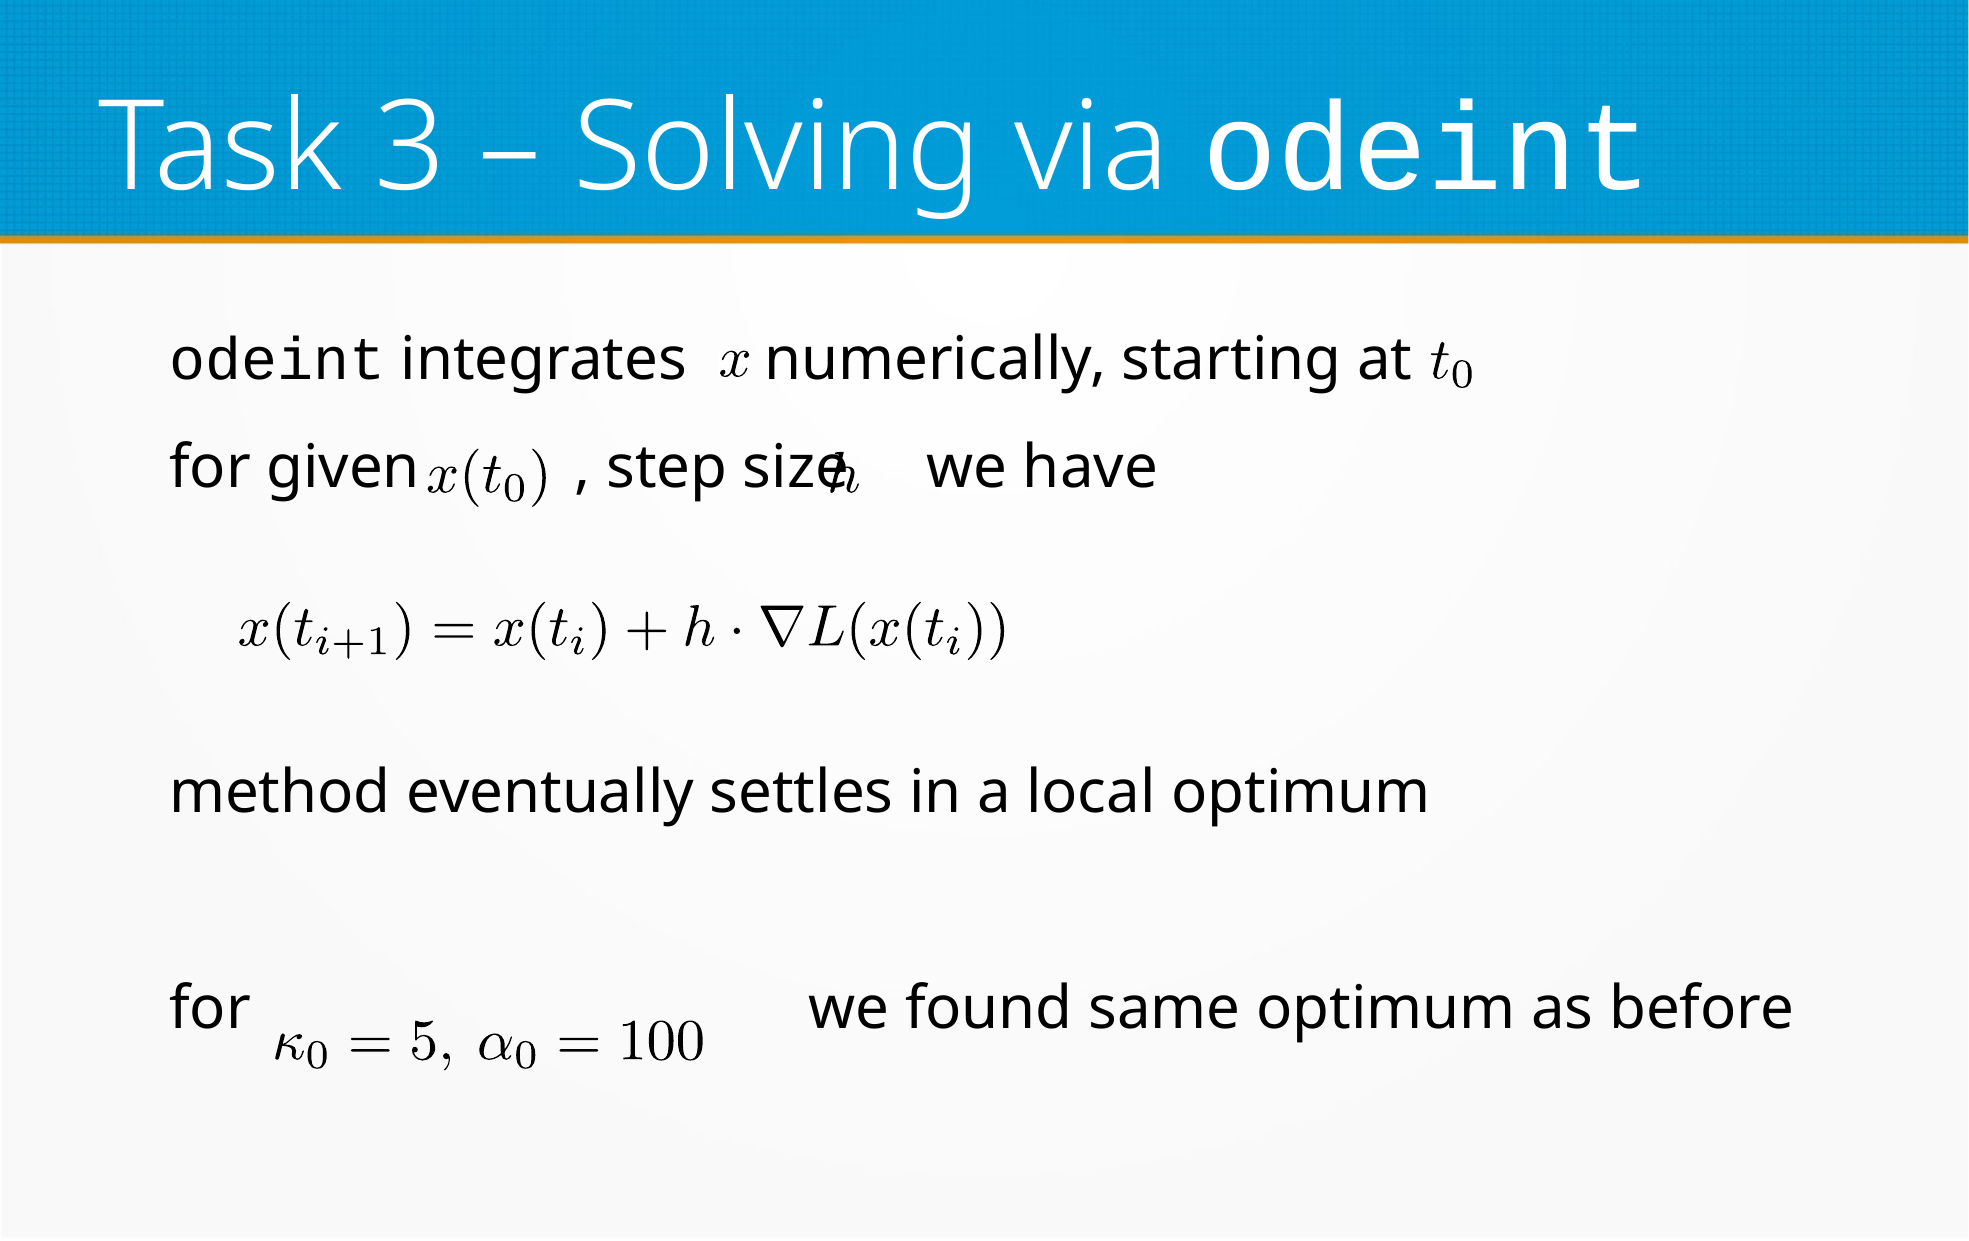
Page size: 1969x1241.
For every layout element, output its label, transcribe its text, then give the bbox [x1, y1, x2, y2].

picture [0, 233, 1969, 1241]
title Task 3 – Solving via odeint [98, 19, 1870, 227]
list odeint integrates numerically, starting at for given , step size we have method eventually settles in a local optimum for we found same optimum as before [169, 315, 1969, 1241]
text_box [1429, 341, 1474, 388]
text_box [425, 448, 552, 507]
text_box [272, 1020, 705, 1071]
text_box [827, 451, 861, 493]
text_box [237, 601, 1010, 661]
text_box [718, 350, 752, 378]
